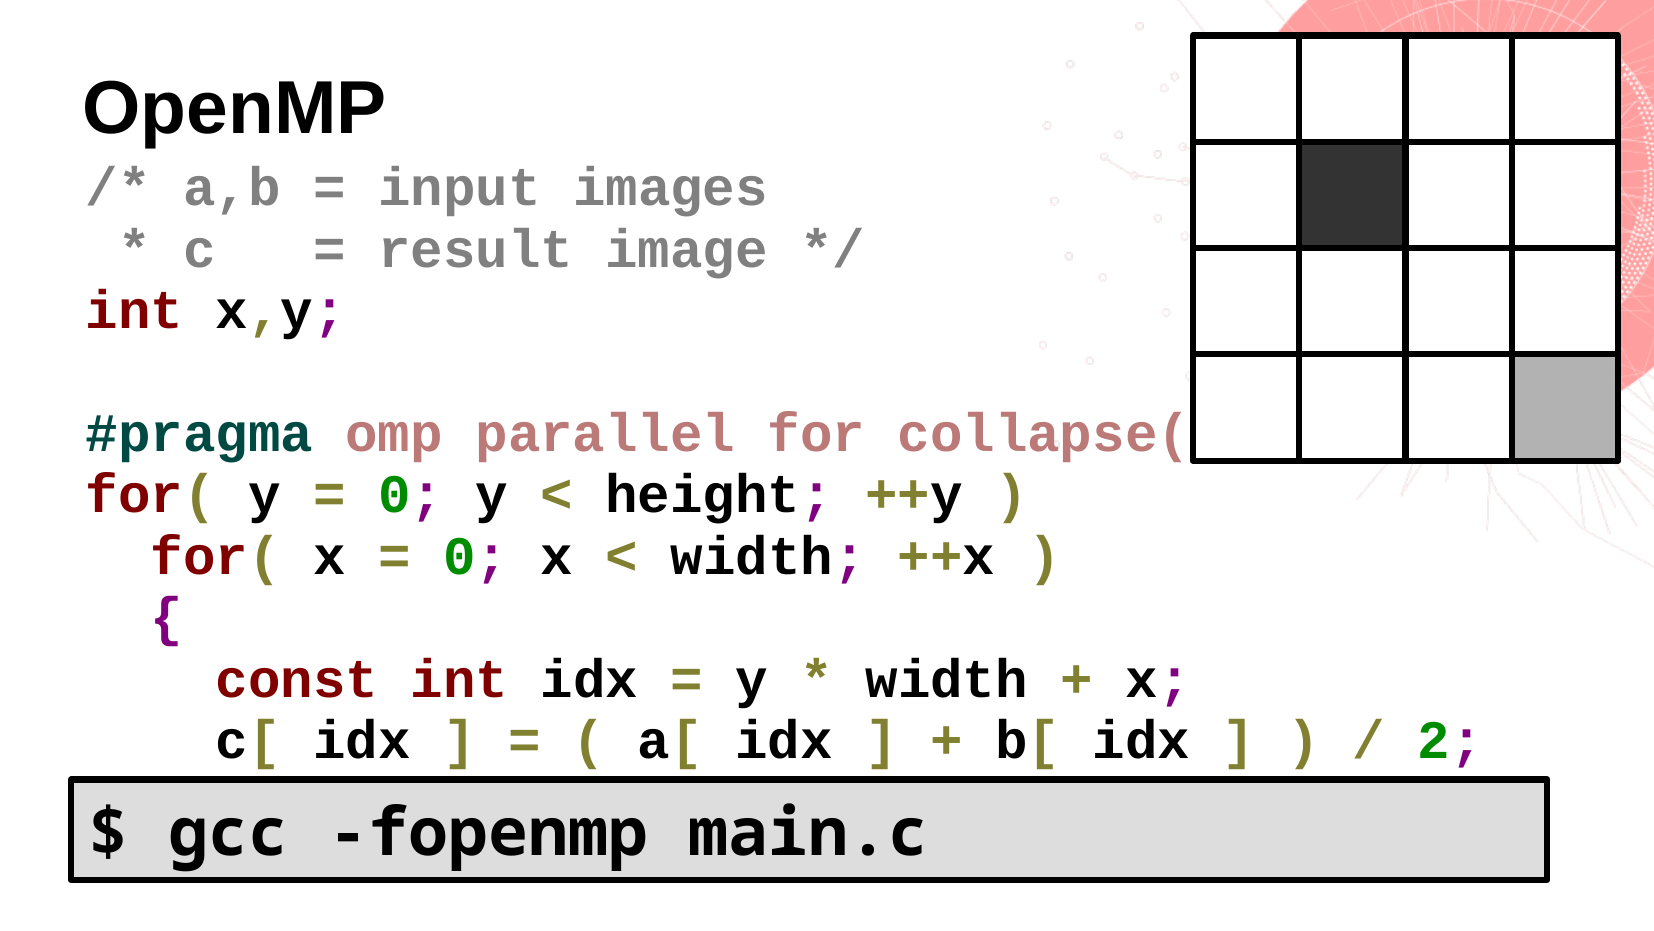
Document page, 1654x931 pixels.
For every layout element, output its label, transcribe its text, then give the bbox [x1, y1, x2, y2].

text_box [1192, 35, 1619, 461]
text_box $ gcc -fopenmp main.c [70, 779, 1548, 880]
title OpenMP [82, 65, 1192, 150]
text_box /* a,b = input images * c = result image */ int x,y; #pragma omp parallel for collapse(2) for( y = 0; y < height; ++y ) for( x = 0; x < width; ++x ) { const int idx = y * width + x; c[ idx ] = ( a[ idx ] + b[ idx ] ) / 2; } [70, 152, 1498, 779]
